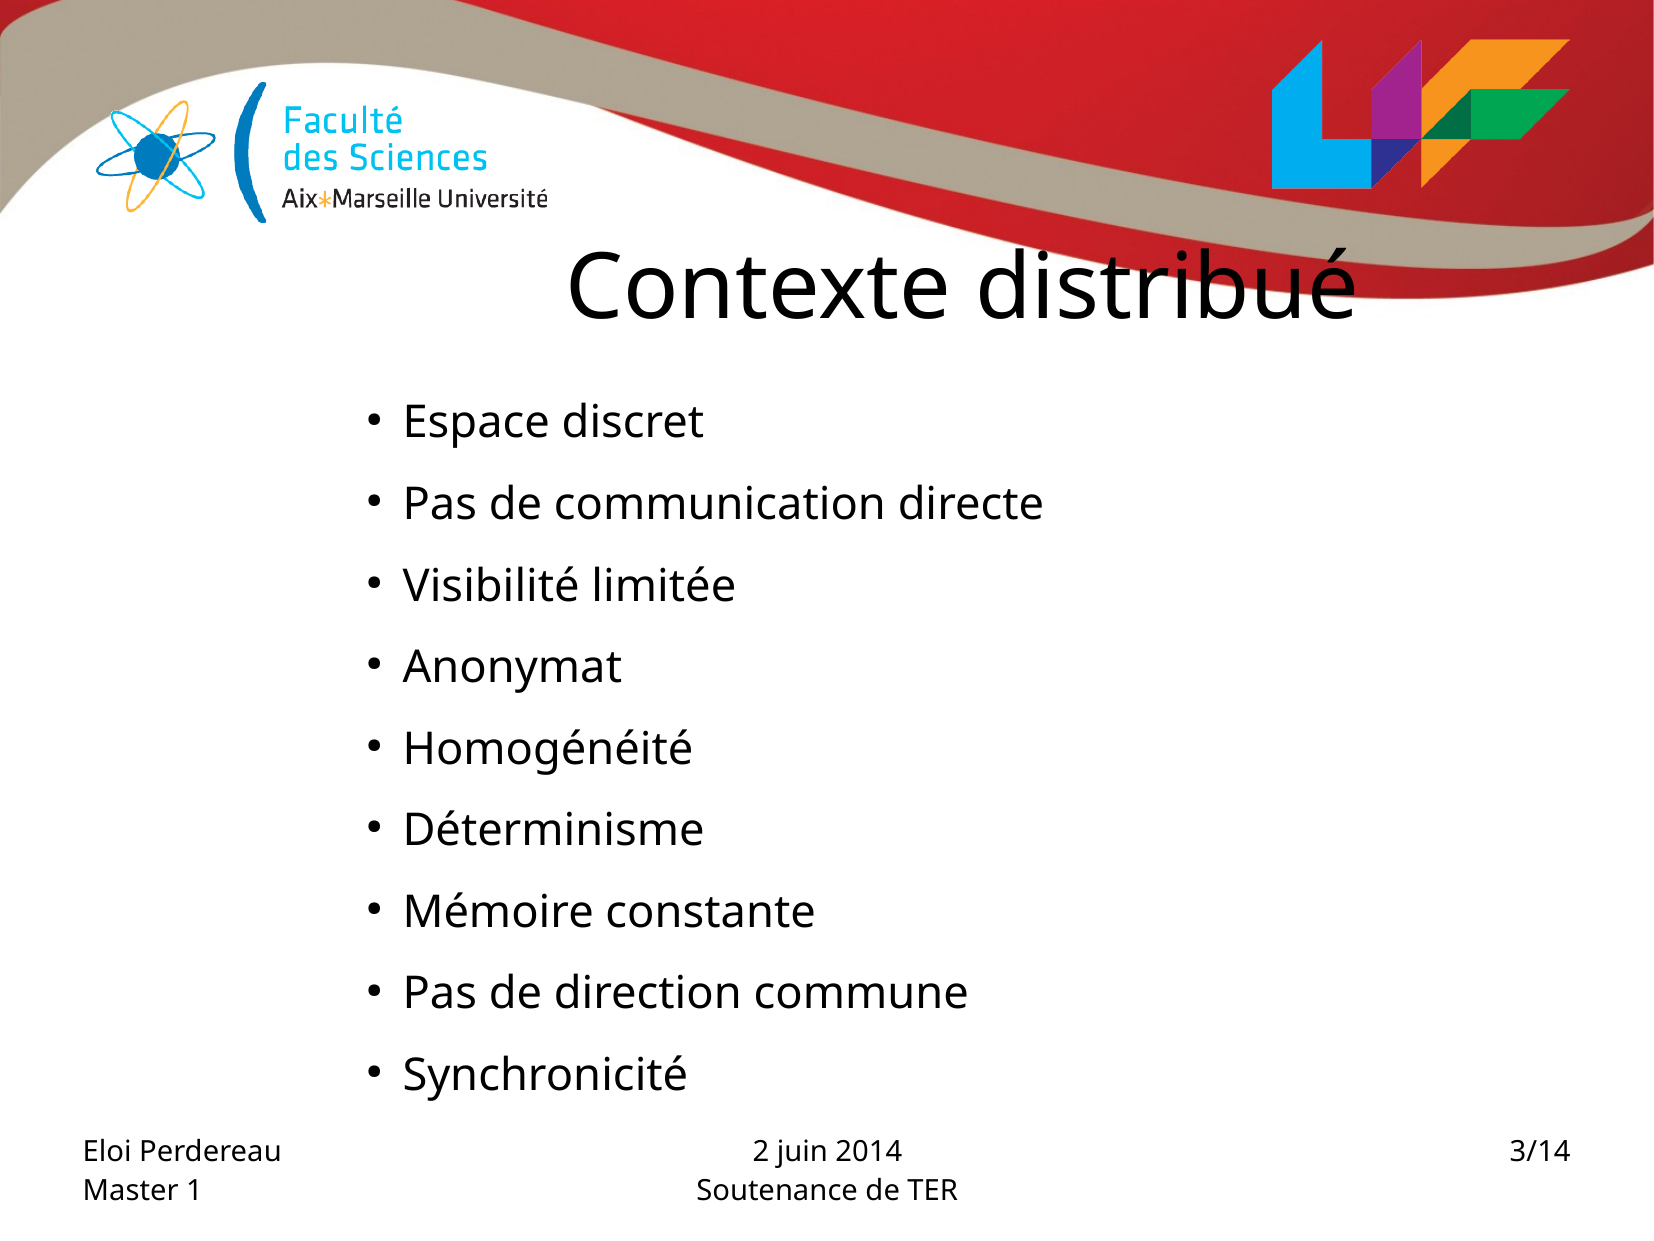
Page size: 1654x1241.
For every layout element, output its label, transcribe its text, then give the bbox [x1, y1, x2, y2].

title Contexte distribué [354, 212, 1571, 355]
picture [0, 0, 1654, 1241]
list Espace discret Pas de communication directe Visibilité limitée Anonymat Homogénéité Déterminisme Mémoire constante Pas de direction commune Synchronicité [354, 389, 1571, 1109]
